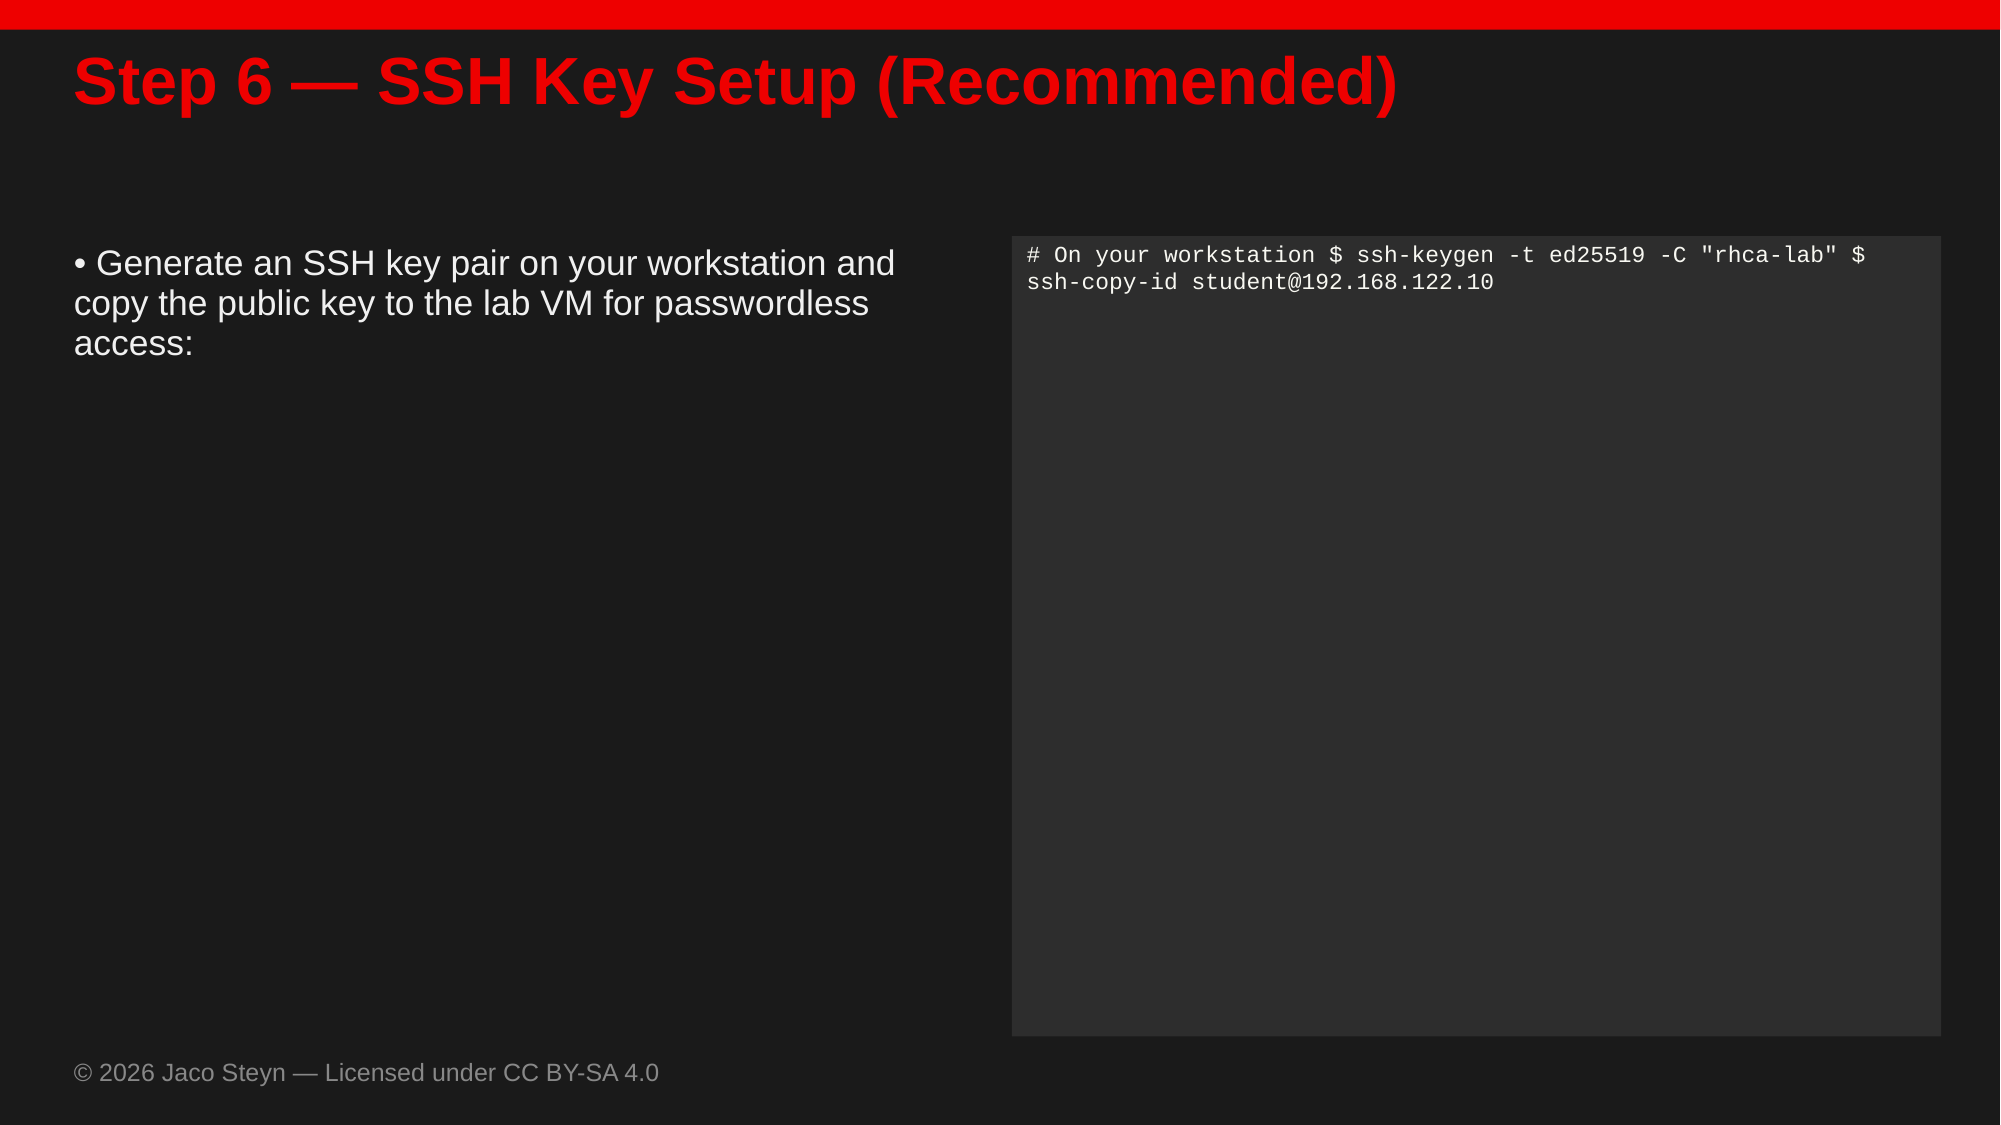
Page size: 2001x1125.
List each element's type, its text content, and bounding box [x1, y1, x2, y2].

text_box # On your workstation $ ssh-keygen -t ed25519 -C "rhca-lab" $ ssh-copy-id student@192.168.122.10 [1011, 236, 1942, 1037]
text_box [0, 0, 2001, 30]
text_box • Generate an SSH key pair on your workstation and copy the public key to the lab VM for passwordless access: [59, 236, 989, 1037]
text_box Step 6 — SSH Key Setup (Recommended) [59, 36, 1942, 208]
text_box © 2026 Jaco Steyn — Licensed under CC BY-SA 4.0 [59, 1051, 1942, 1093]
